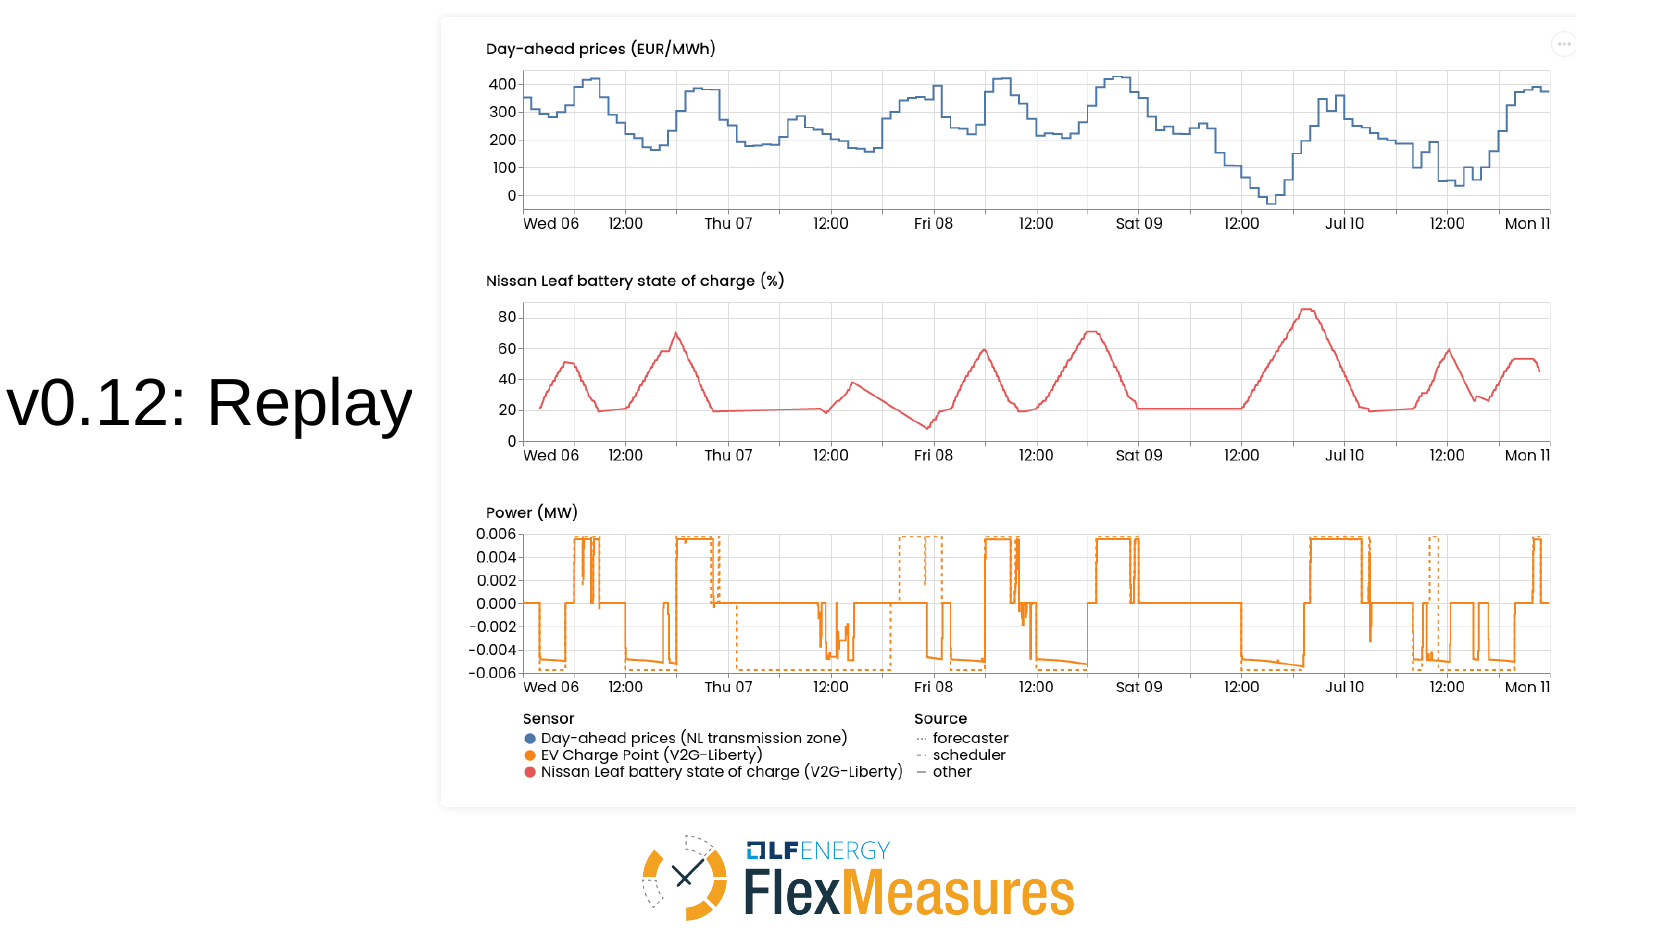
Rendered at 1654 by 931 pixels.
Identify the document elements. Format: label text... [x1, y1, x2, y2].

picture [642, 835, 1074, 921]
title v0.12: Replay [0, 300, 412, 506]
picture [412, 13, 1576, 818]
